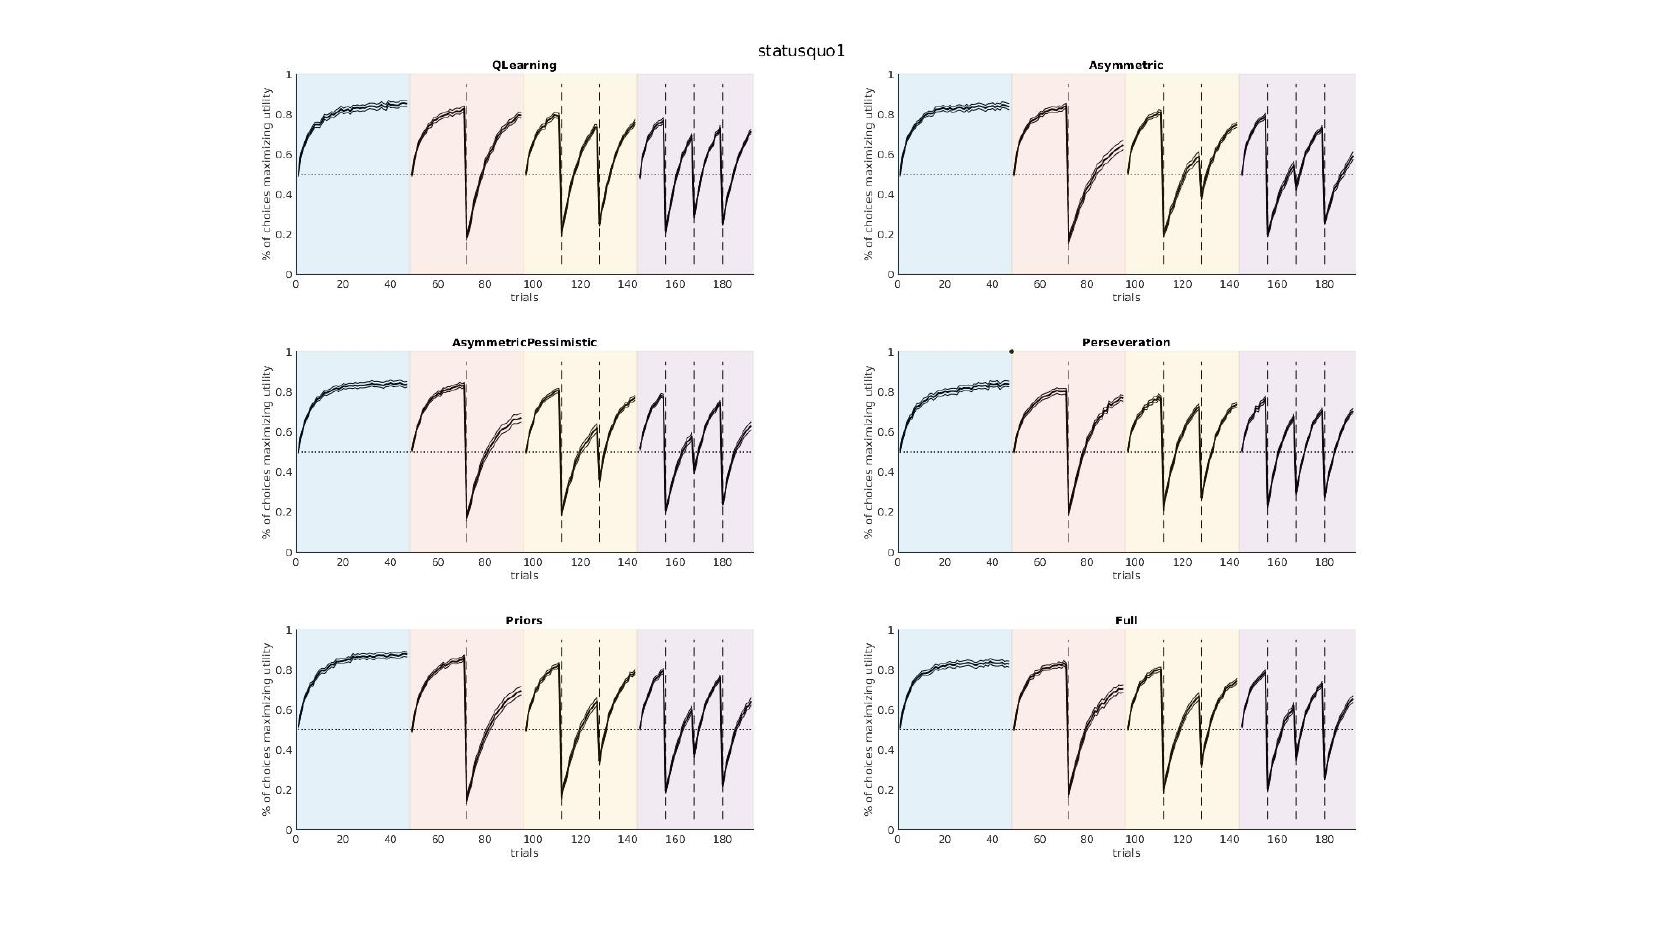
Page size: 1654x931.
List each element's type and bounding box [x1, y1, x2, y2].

picture [118, 4, 1485, 931]
